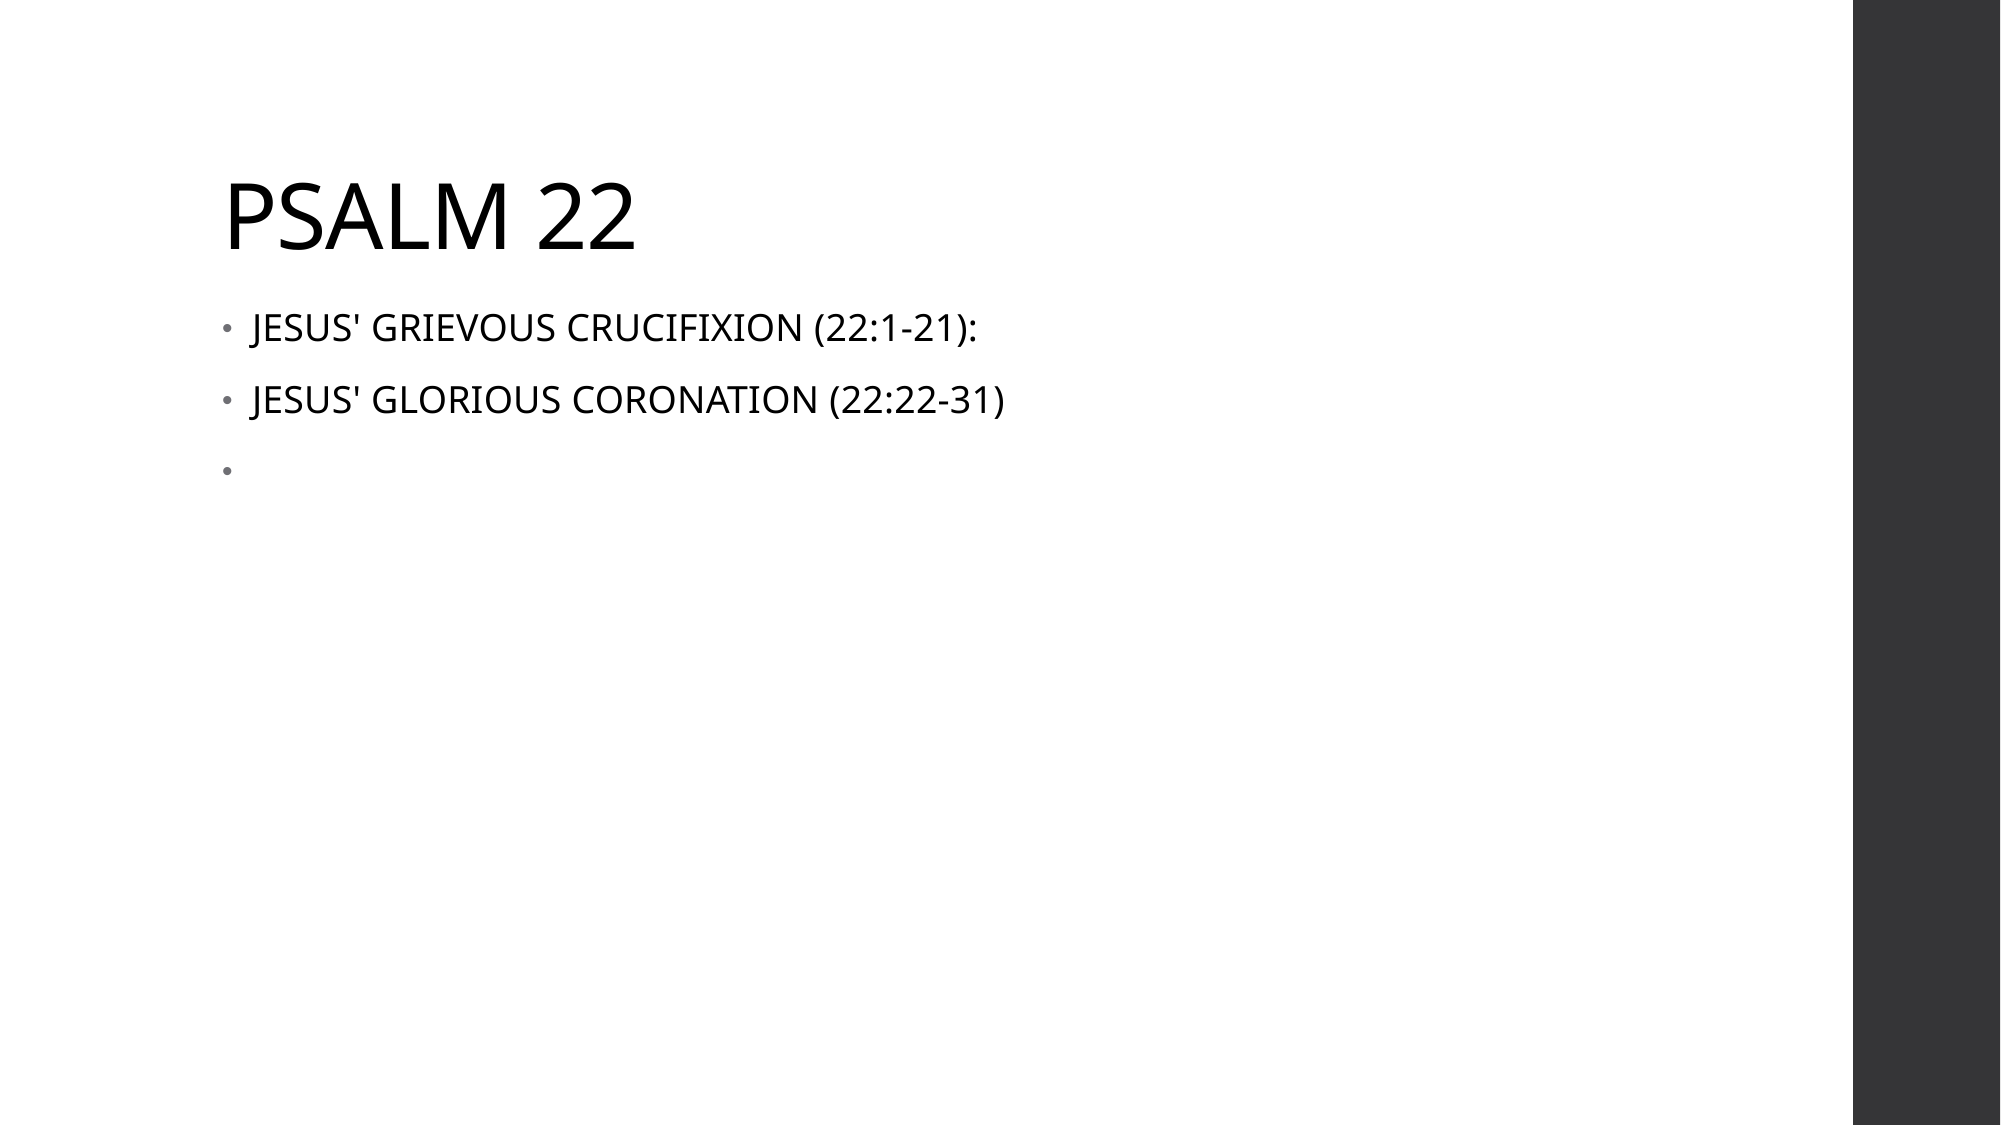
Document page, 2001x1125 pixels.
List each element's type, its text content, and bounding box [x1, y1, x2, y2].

title PSALM 22 [206, 60, 1797, 278]
list JESUS' GRIEVOUS CRUCIFIXION (22:1-21): JESUS' GLORIOUS CORONATION (22:22-31) [206, 299, 1617, 1014]
